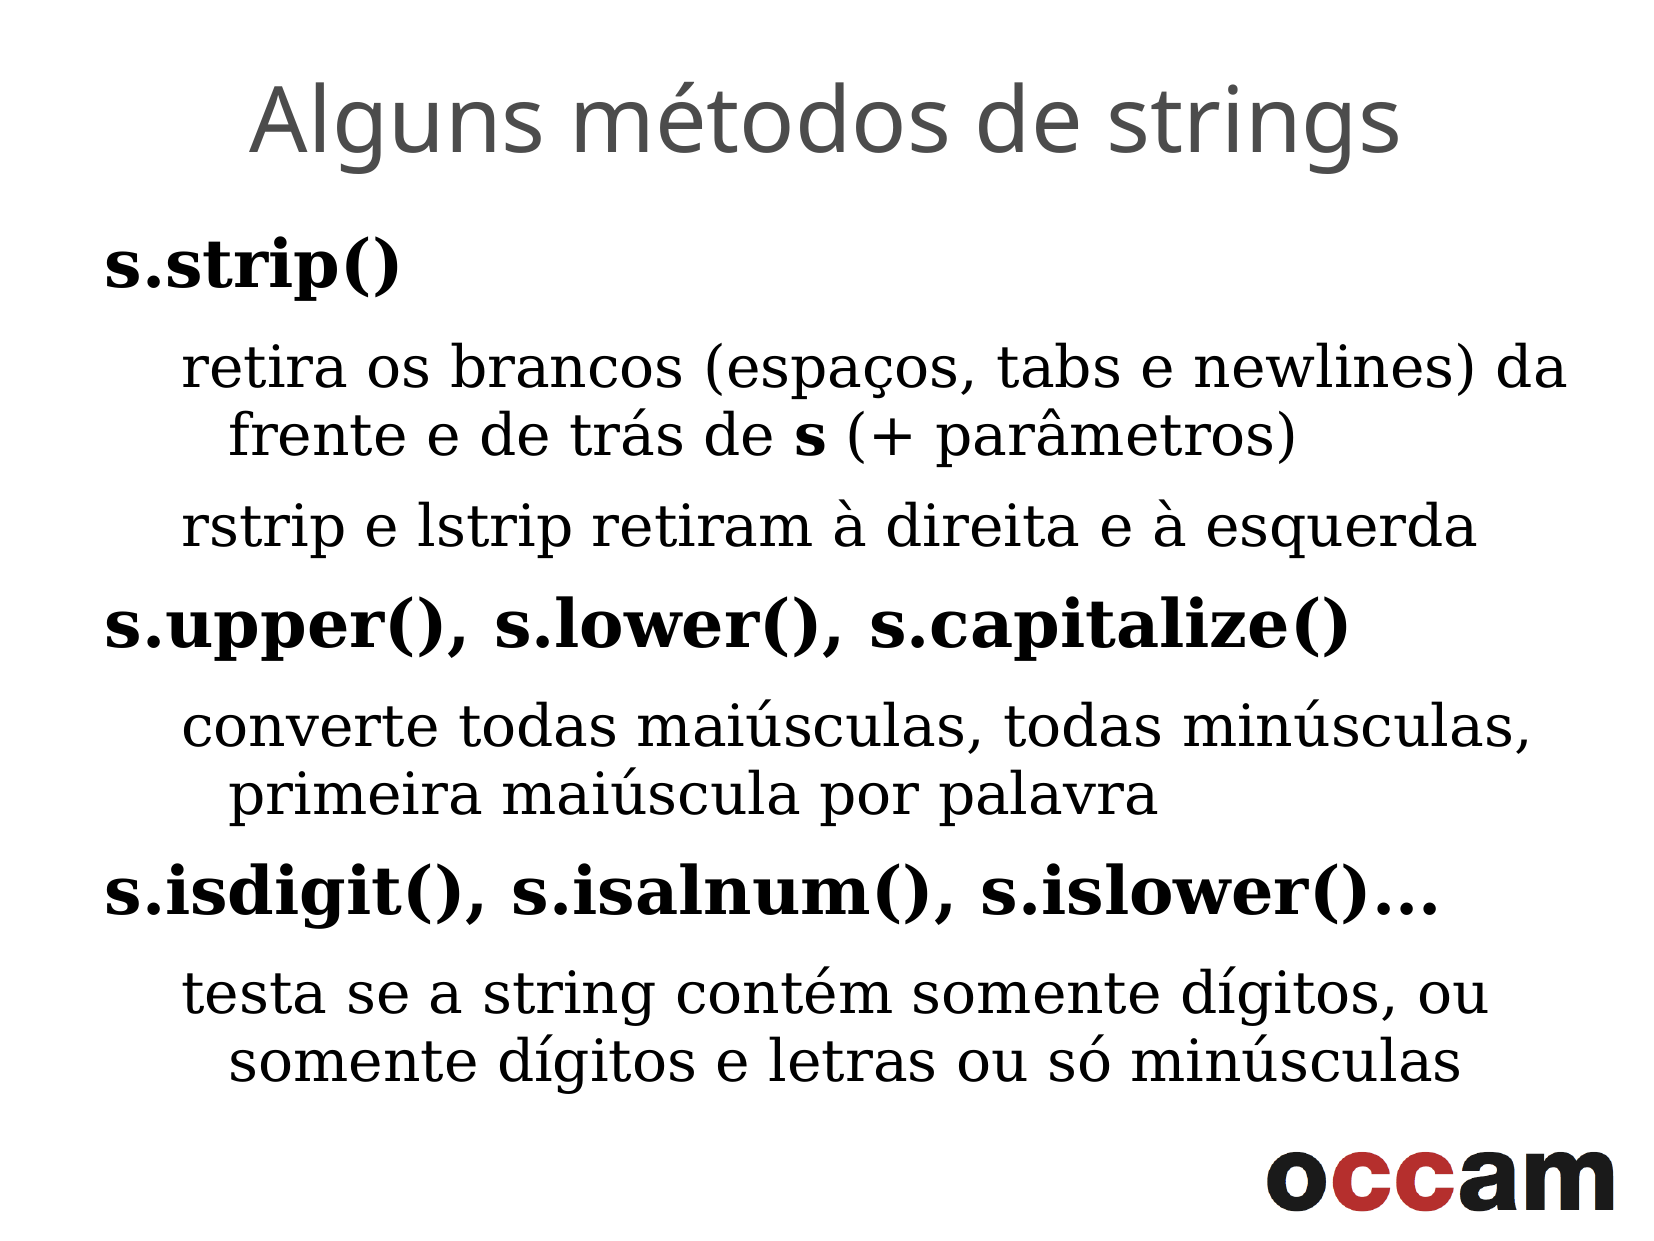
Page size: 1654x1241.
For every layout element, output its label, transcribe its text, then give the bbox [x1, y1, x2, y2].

list s.strip() retira os brancos (espaços, tabs e newlines) da frente e de trás de s (+ parâmetros) rstrip e lstrip retiram à direita e à esquerda s.upper(), s.lower(), s.capitalize() converte todas maiúsculas, todas minúsculas, primeira maiúscula por palavra s.isdigit(), s.isalnum(), s.islower()... testa se a string contém somente dígitos, ou somente dígitos e letras ou só minúsculas [86, 225, 1576, 1096]
title Alguns métodos de strings [82, 13, 1571, 222]
picture [1237, 1122, 1643, 1241]
